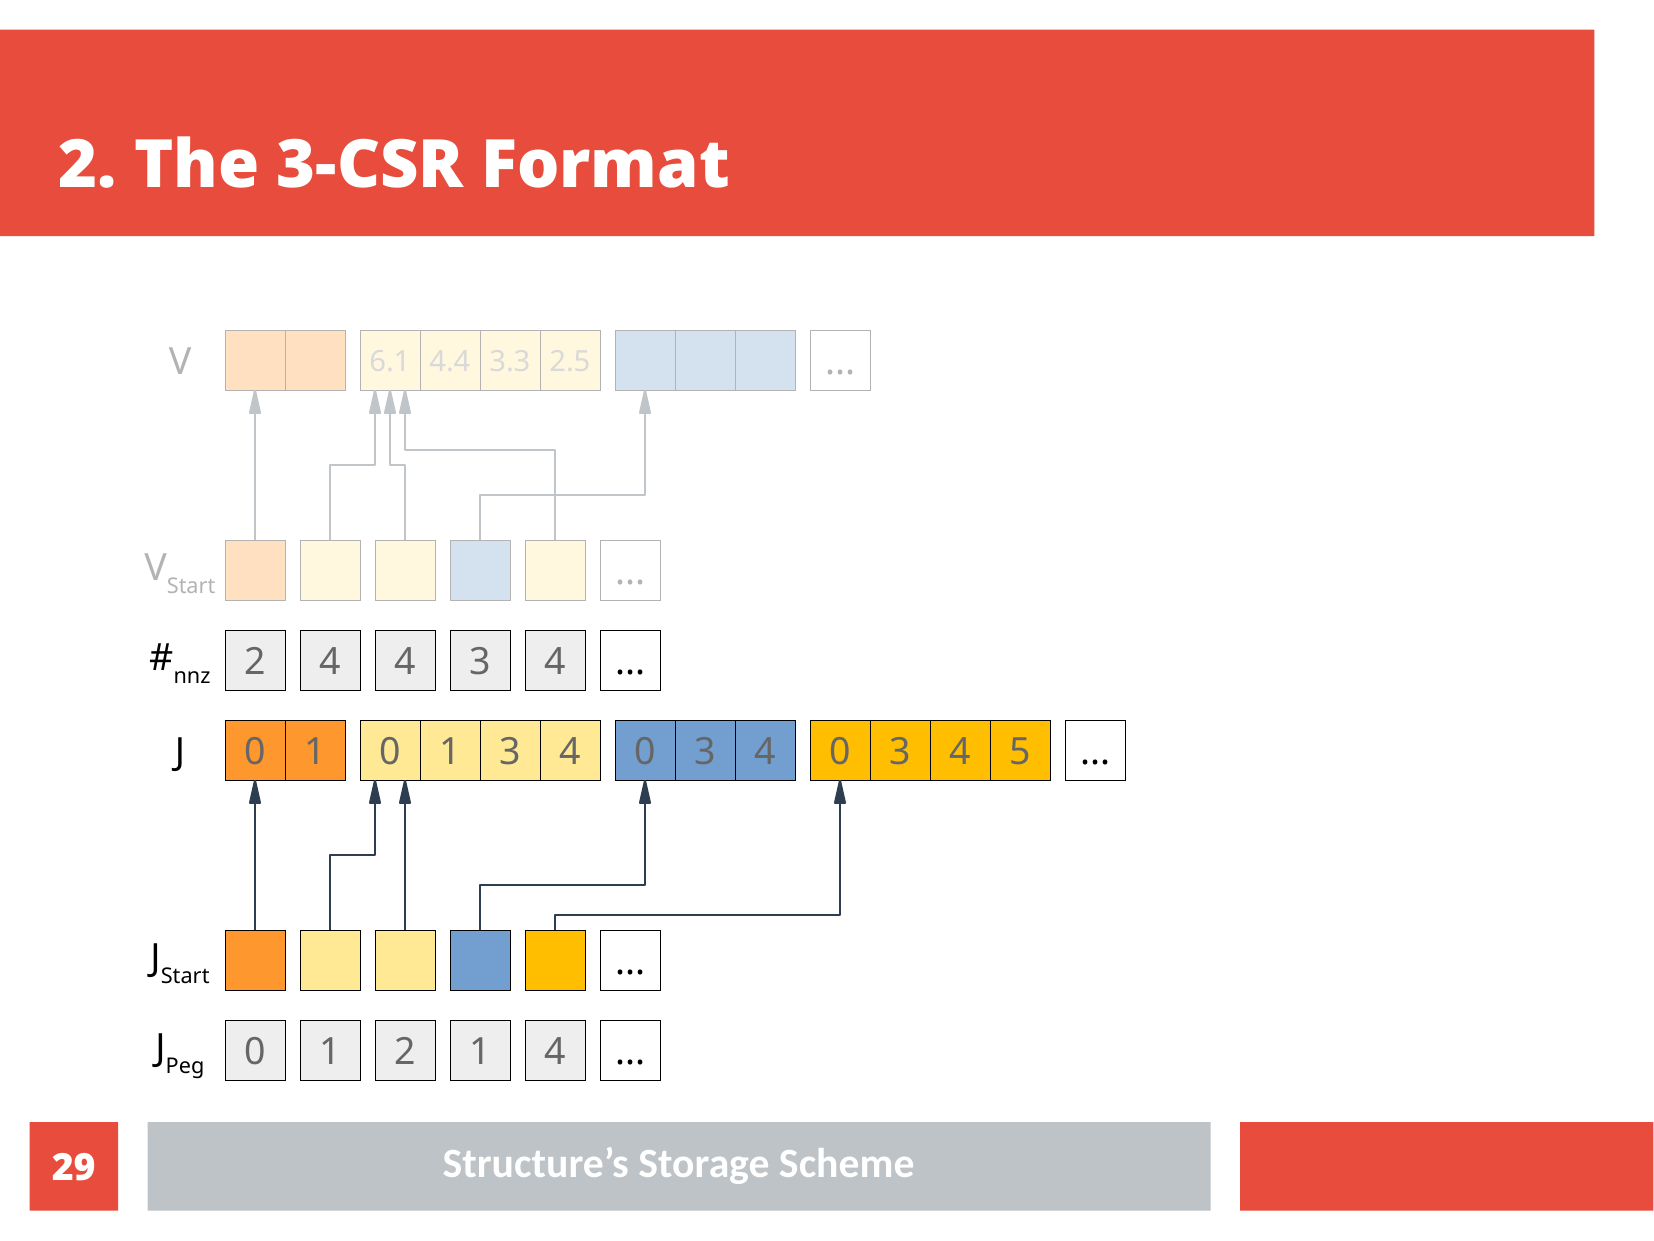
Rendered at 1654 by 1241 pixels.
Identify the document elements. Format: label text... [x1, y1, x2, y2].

text_box 0 [225, 1020, 286, 1081]
text_box 4 [540, 720, 601, 781]
text_box 0 [360, 720, 420, 781]
text_box 2 [225, 630, 286, 691]
text_box ... [600, 630, 661, 691]
text_box 3 [450, 630, 511, 691]
text_box 3 [870, 720, 930, 781]
text_box 2 [375, 1020, 436, 1081]
text_box [375, 930, 436, 991]
text_box 1 [450, 1020, 511, 1081]
text_box 0 [225, 720, 285, 781]
text_box 4 [525, 630, 586, 691]
text_box #nnz [150, 630, 211, 691]
text_box [450, 930, 511, 991]
text_box ... [1065, 720, 1126, 781]
text_box Structure’s Storage Scheme [150, 1125, 1208, 1210]
text_box [225, 930, 286, 991]
text_box 3 [675, 720, 735, 781]
text_box [90, 285, 886, 616]
text_box ... [600, 930, 661, 991]
text_box 3 [480, 720, 540, 781]
text_box 4 [300, 630, 361, 691]
text_box JStart [150, 930, 211, 991]
text_box 4 [525, 1020, 586, 1081]
text_box 0 [615, 720, 675, 781]
title 2. The 3-CSR Format [59, 59, 1595, 207]
text_box 5 [990, 720, 1051, 781]
text_box 4 [735, 720, 796, 781]
text_box 0 [810, 720, 870, 781]
text_box 1 [300, 1020, 361, 1081]
text_box 4 [930, 720, 990, 781]
text_box ... [600, 1020, 661, 1081]
text_box 4 [375, 630, 436, 691]
text_box 1 [285, 720, 346, 781]
text_box [525, 930, 586, 991]
text_box 1 [420, 720, 480, 781]
text_box [300, 930, 361, 991]
text_box J [150, 720, 211, 781]
text_box JPeg [150, 1020, 211, 1081]
